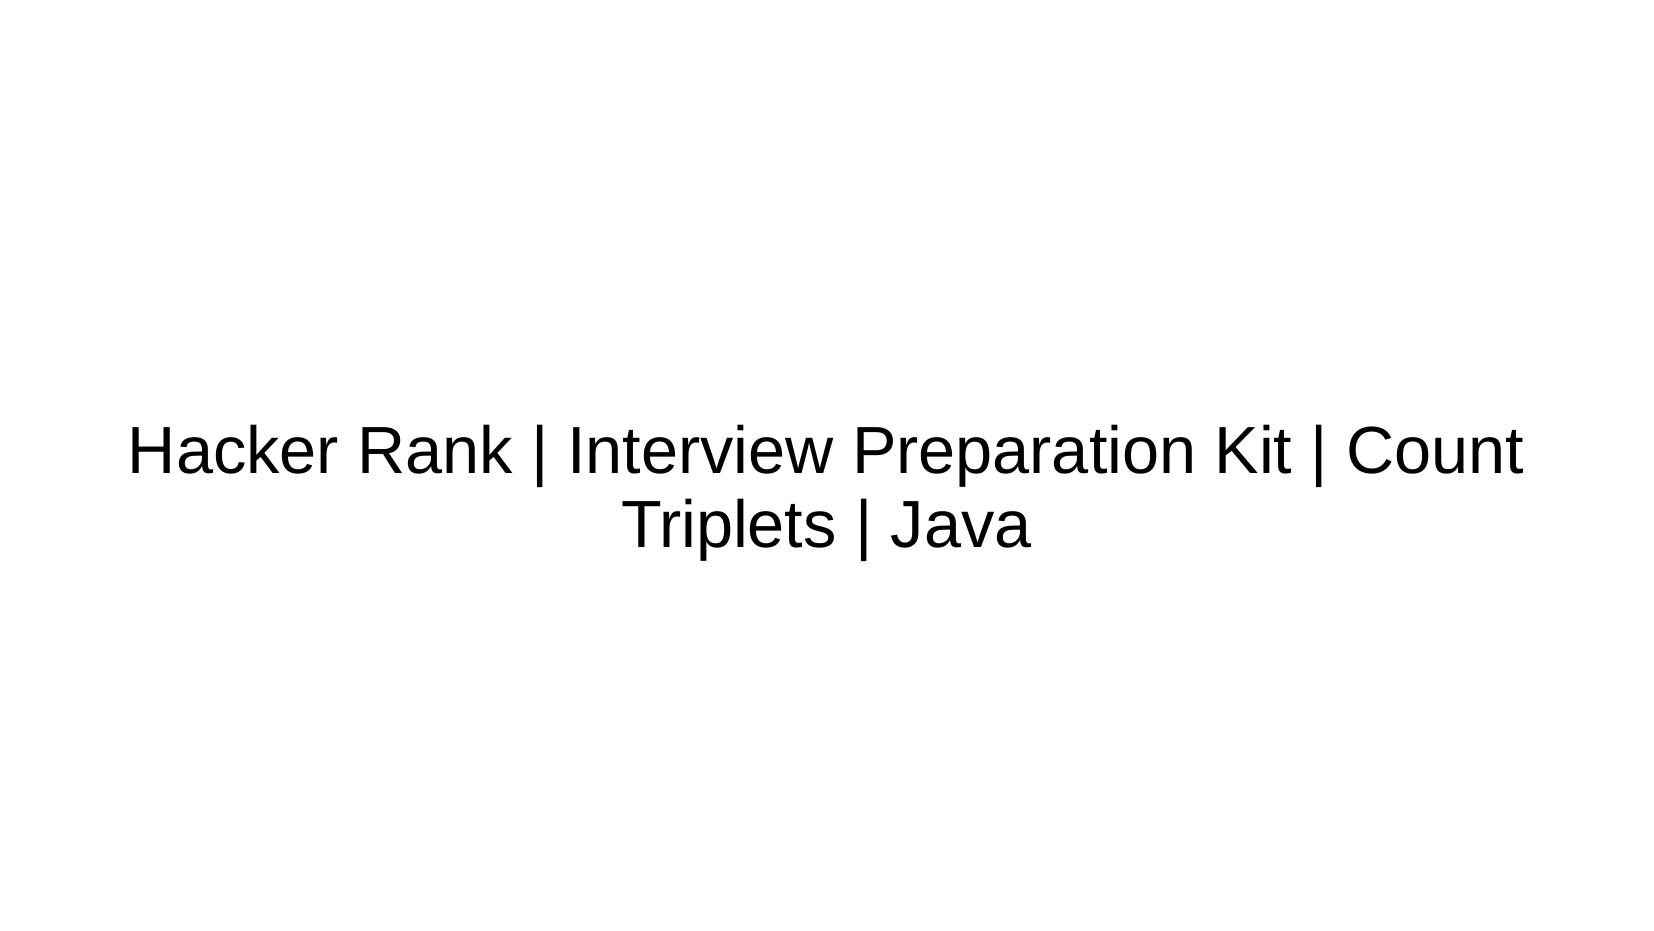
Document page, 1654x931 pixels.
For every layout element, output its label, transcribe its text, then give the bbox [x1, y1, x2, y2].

subtitle Hacker Rank | Interview Preparation Kit | Count Triplets | Java [82, 217, 1571, 758]
